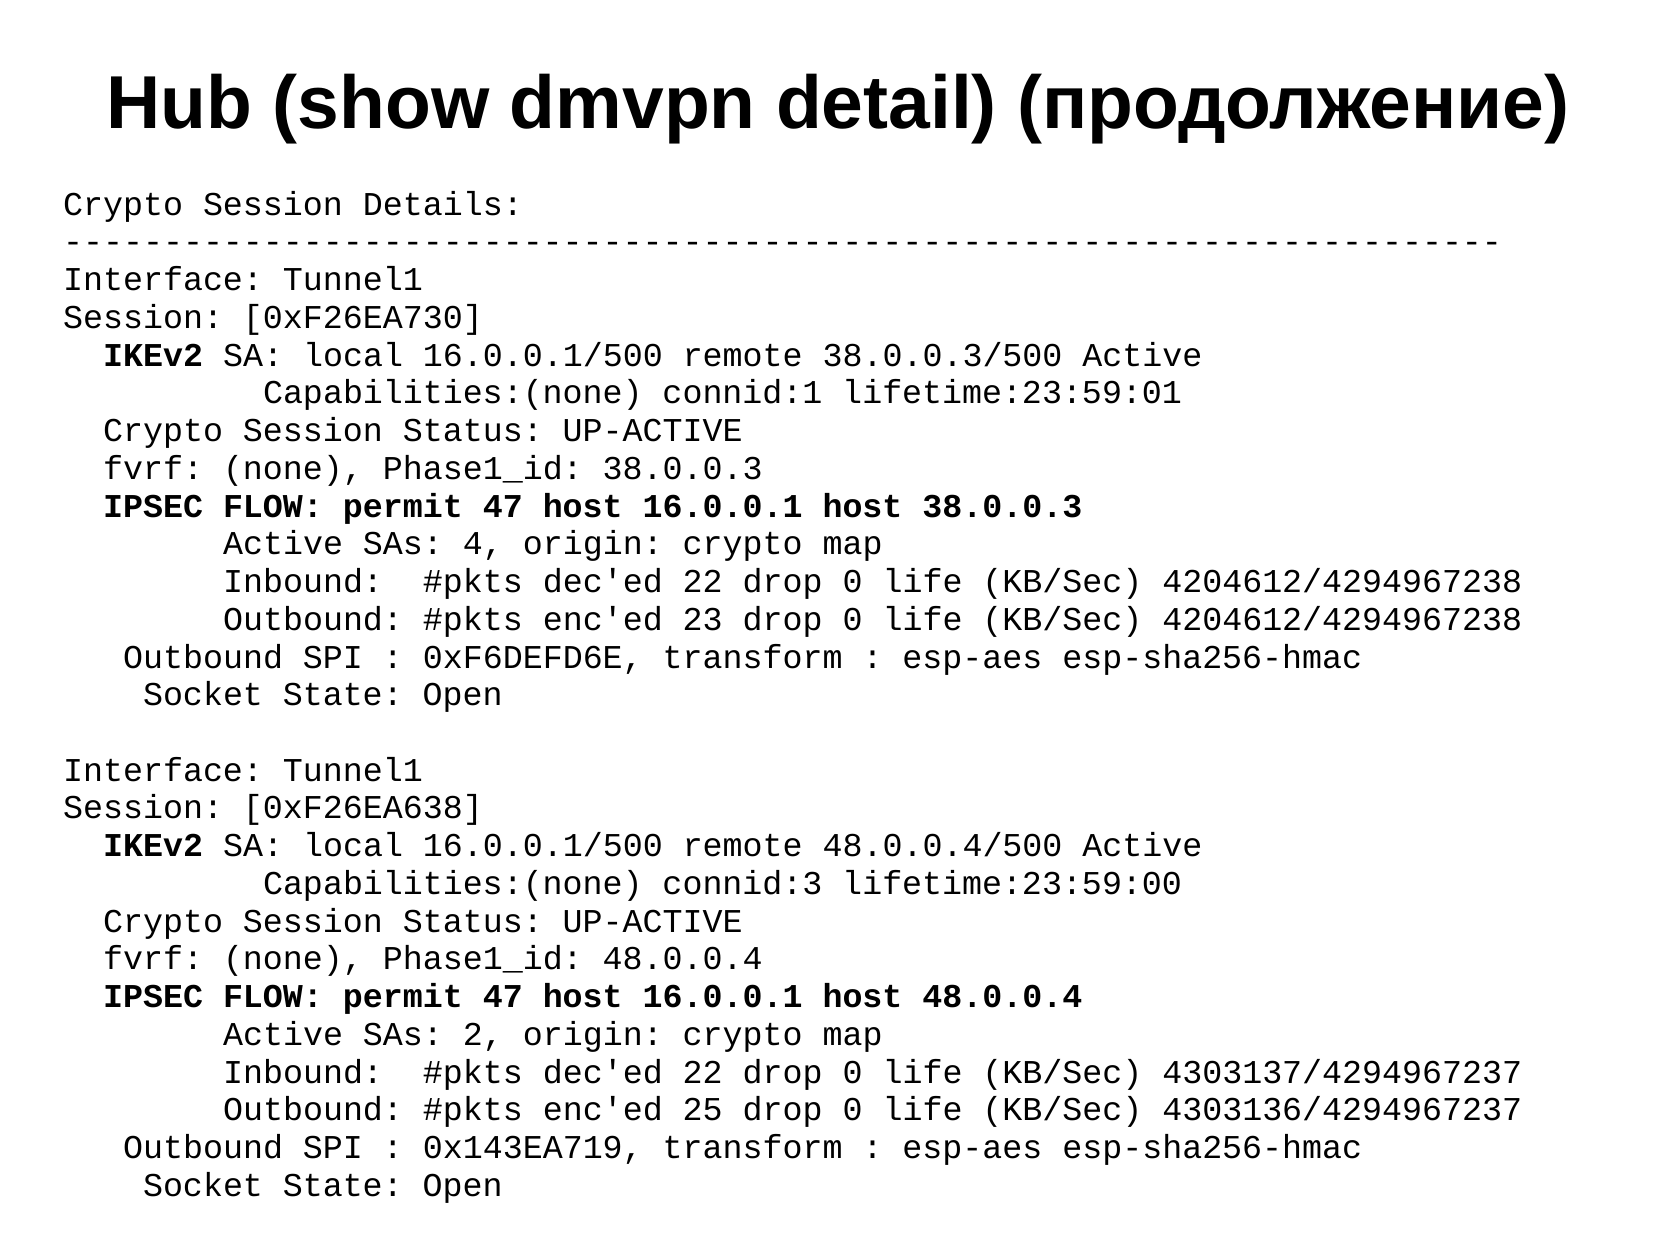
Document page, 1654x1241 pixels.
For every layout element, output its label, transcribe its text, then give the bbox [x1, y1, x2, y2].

list Crypto Session Details: ------------------------------------------------------------------------ Interface: Tunnel1 Session: [0xF26EA730] IKEv2 SA: local 16.0.0.1/500 remote 38.0.0.3/500 Active Capabilities:(none) connid:1 lifetime:23:59:01 Crypto Session Status: UP-ACTIVE fvrf: (none), Phase1_id: 38.0.0.3 IPSEC FLOW: permit 47 host 16.0.0.1 host 38.0.0.3 Active SAs: 4, origin: crypto map Inbound: #pkts dec'ed 22 drop 0 life (KB/Sec) 4204612/4294967238 Outbound: #pkts enc'ed 23 drop 0 life (KB/Sec) 4204612/4294967238 Outbound SPI : 0xF6DEFD6E, transform : esp-aes esp-sha256-hmac Socket State: Open Interface: Tunnel1 Session: [0xF26EA638] IKEv2 SA: local 16.0.0.1/500 remote 48.0.0.4/500 Active Capabilities:(none) connid:3 lifetime:23:59:00 Crypto Session Status: UP-ACTIVE fvrf: (none), Phase1_id: 48.0.0.4 IPSEC FLOW: permit 47 host 16.0.0.1 host 48.0.0.4 Active SAs: 2, origin: crypto map Inbound: #pkts dec'ed 22 drop 0 life (KB/Sec) 4303137/4294967237 Outbound: #pkts enc'ed 25 drop 0 life (KB/Sec) 4303136/4294967237 Outbound SPI : 0x143EA719, transform : esp-aes esp-sha256-hmac Socket State: Open [63, 187, 1601, 1207]
text_box Hub (show dmvpn detail) (продолжение) [64, 37, 1613, 151]
